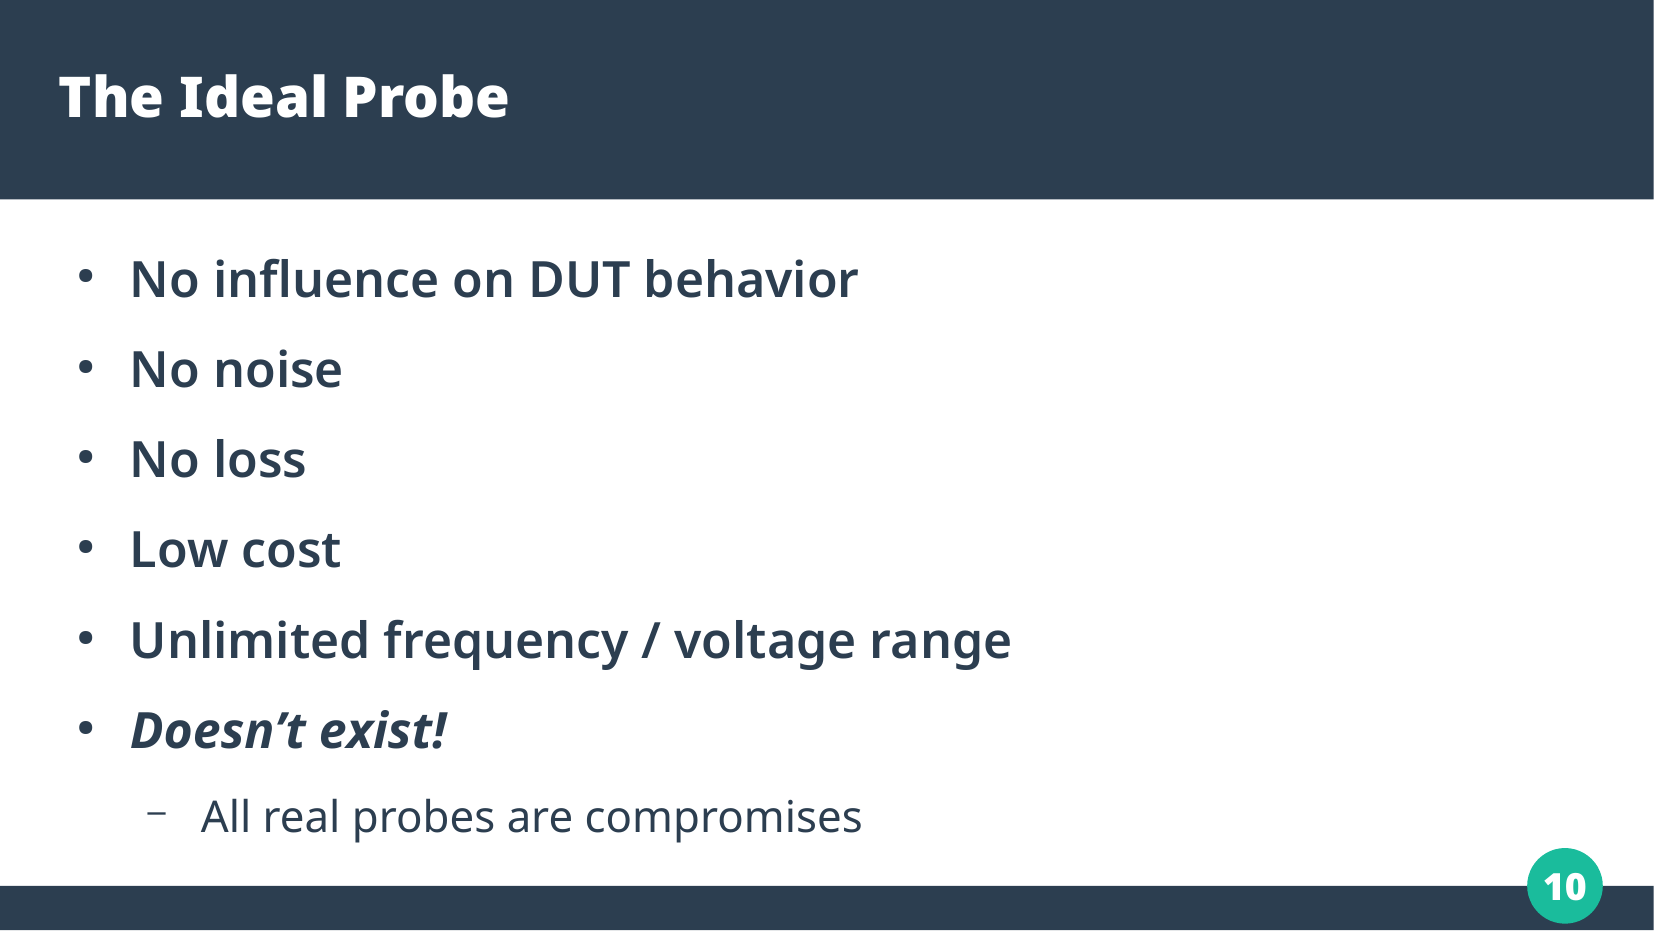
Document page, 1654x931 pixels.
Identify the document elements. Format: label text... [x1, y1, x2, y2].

title The Ideal Probe [59, 37, 1595, 155]
list No influence on DUT behavior No noise No loss Low cost Unlimited frequency / voltage range Doesn’t exist! All real probes are compromises [59, 243, 1595, 864]
